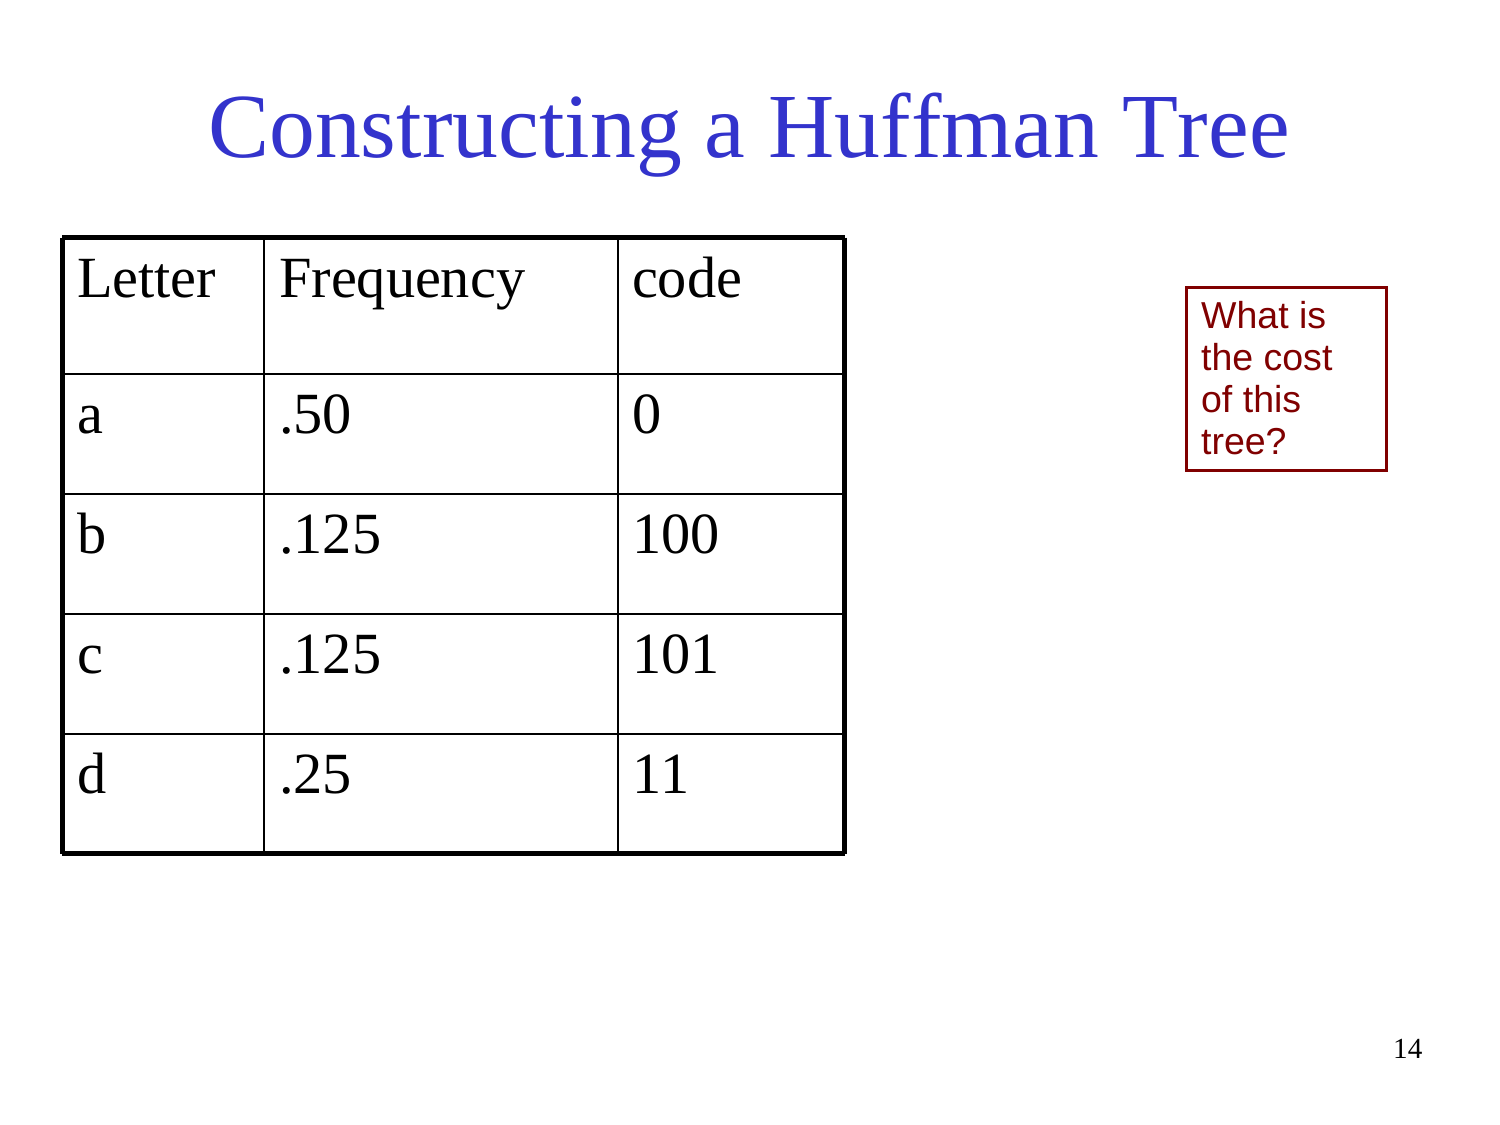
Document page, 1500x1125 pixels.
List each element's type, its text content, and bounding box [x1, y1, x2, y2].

text_box 11 [619, 735, 842, 851]
text_box .50 [265, 375, 617, 493]
text_box 0 [619, 375, 842, 493]
text_box d [65, 735, 263, 851]
text_box .25 [265, 735, 617, 851]
title Constructing a Huffman Tree [112, 44, 1388, 208]
text_box Frequency [265, 240, 617, 373]
text_box 100 [619, 495, 842, 613]
text_box Letter [65, 240, 263, 373]
text_box .125 [265, 615, 617, 733]
text_box 101 [619, 615, 842, 733]
text_box .125 [265, 495, 617, 613]
text_box What is the cost of this tree? [1186, 287, 1387, 471]
text_box a [65, 375, 263, 493]
text_box c [65, 615, 263, 733]
text_box b [65, 495, 263, 613]
text_box code [619, 240, 842, 373]
